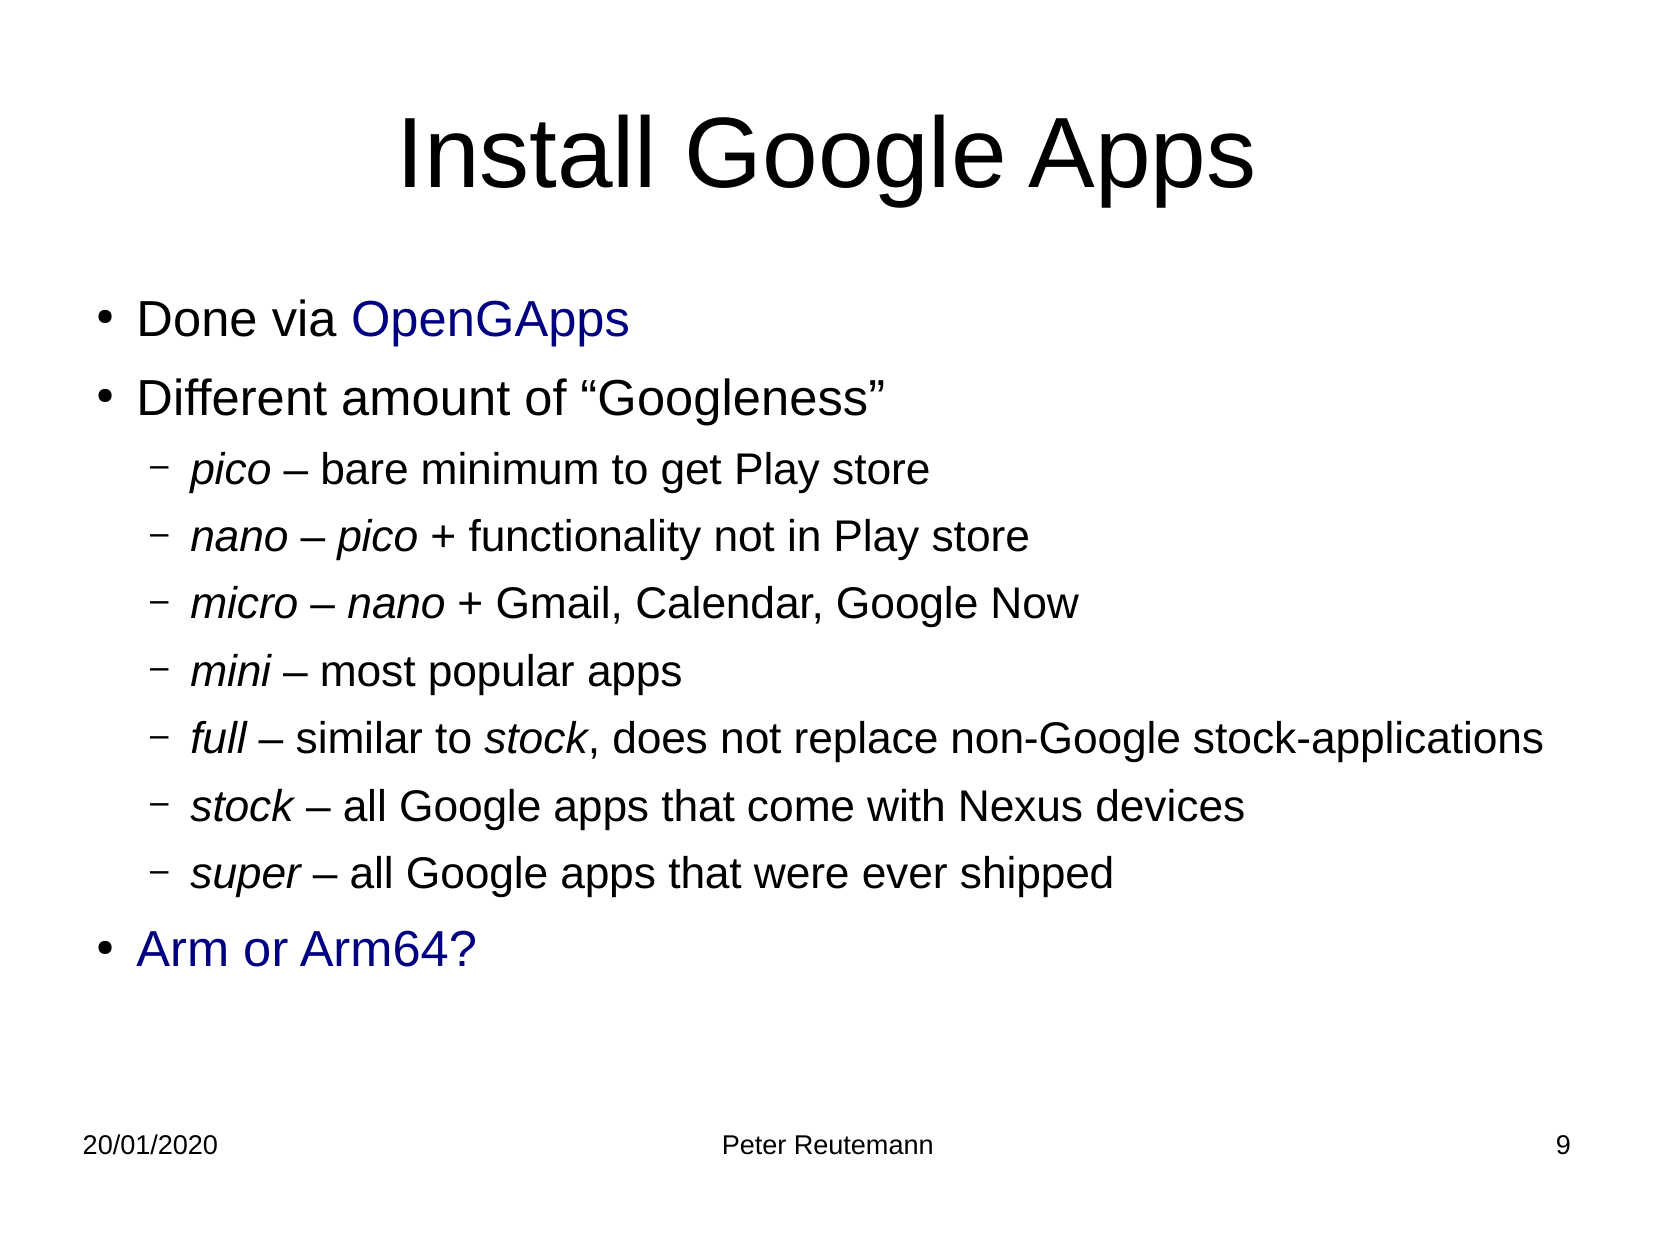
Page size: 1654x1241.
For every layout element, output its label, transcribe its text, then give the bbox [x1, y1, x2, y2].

list Done via OpenGApps Different amount of “Googleness” pico – bare minimum to get Play store nano – pico + functionality not in Play store micro – nano + Gmail, Calendar, Google Now mini – most popular apps full – similar to stock, does not replace non-Google stock-applications stock – all Google apps that come with Nexus devices super – all Google apps that were ever shipped Arm or Arm64? [82, 290, 1571, 1010]
title Install Google Apps [82, 49, 1571, 257]
